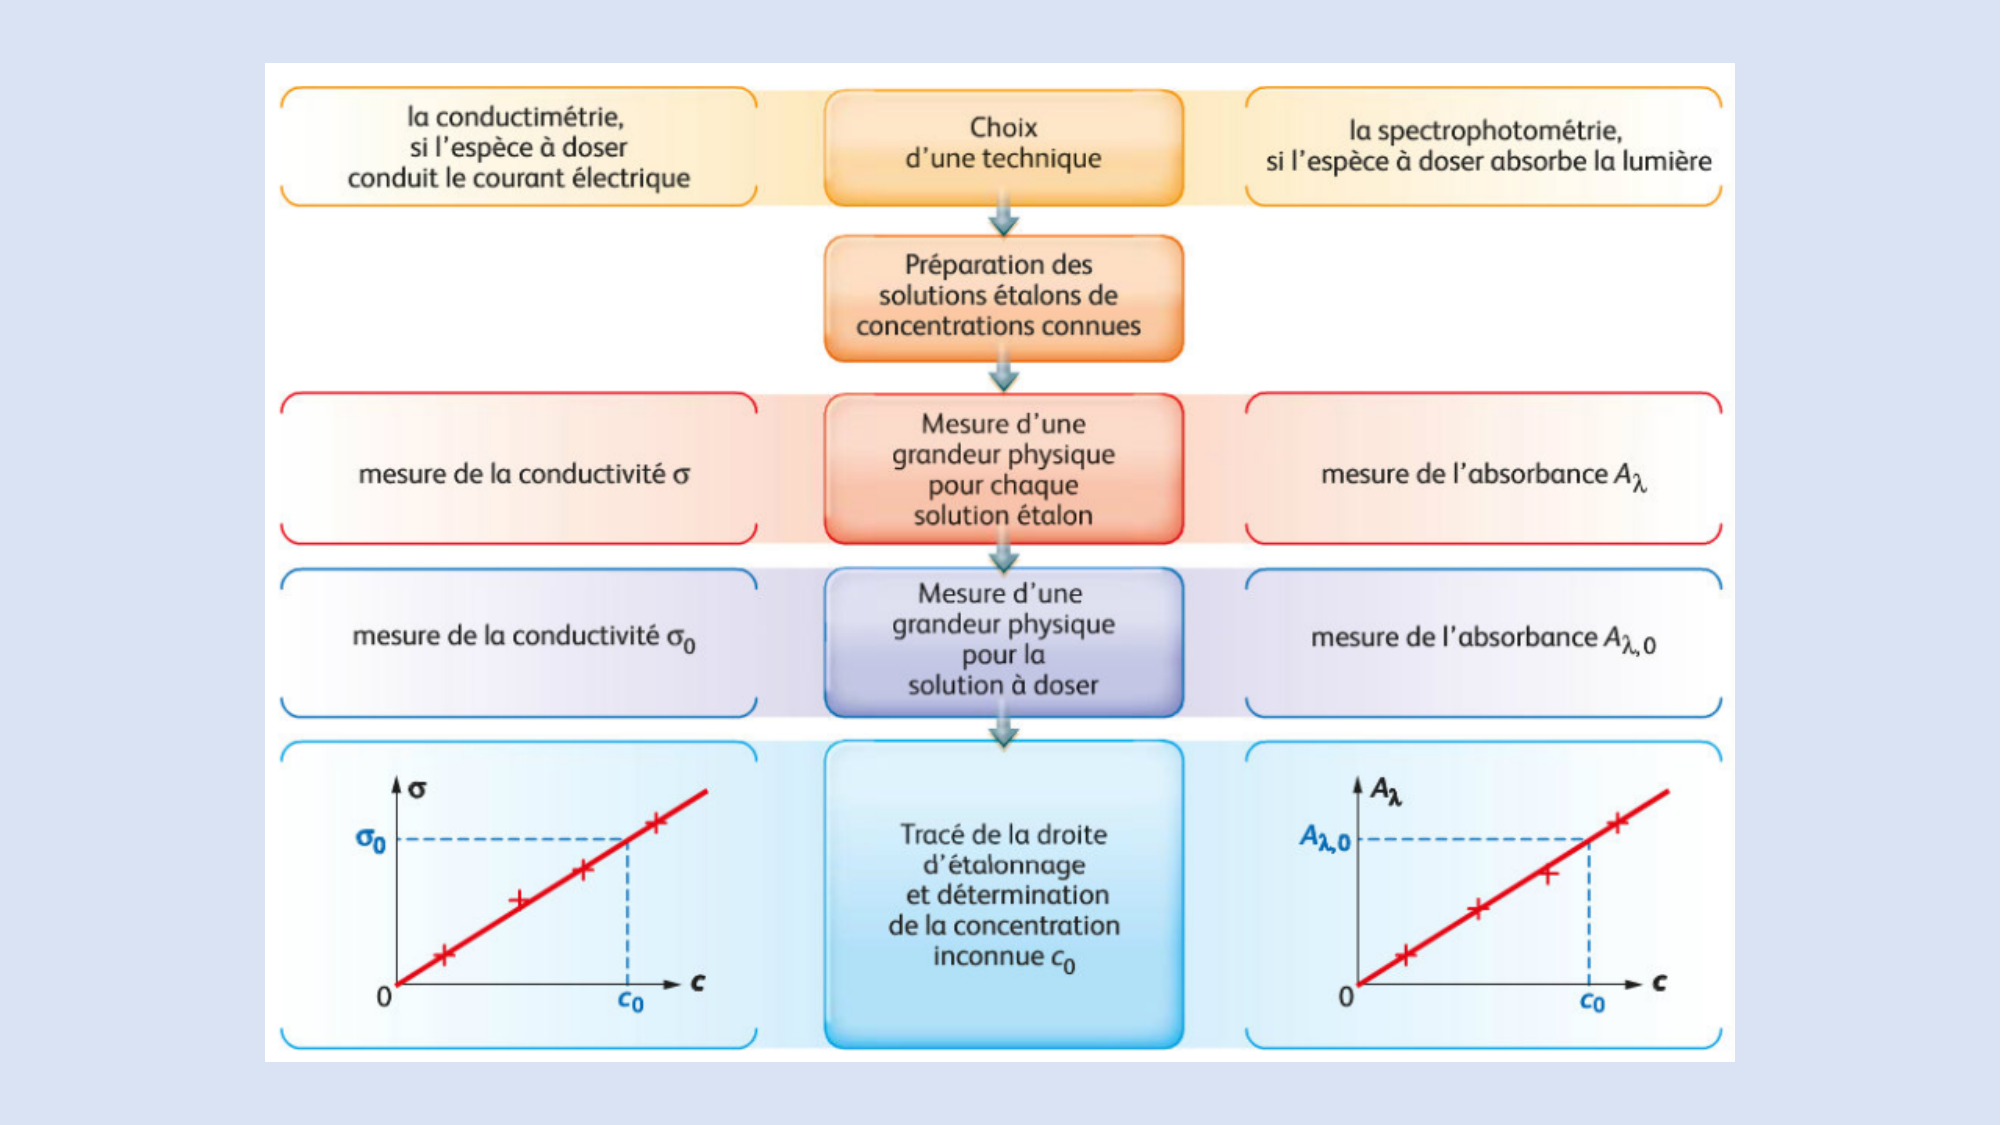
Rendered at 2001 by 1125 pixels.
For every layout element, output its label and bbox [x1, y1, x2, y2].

picture [265, 63, 1735, 1062]
